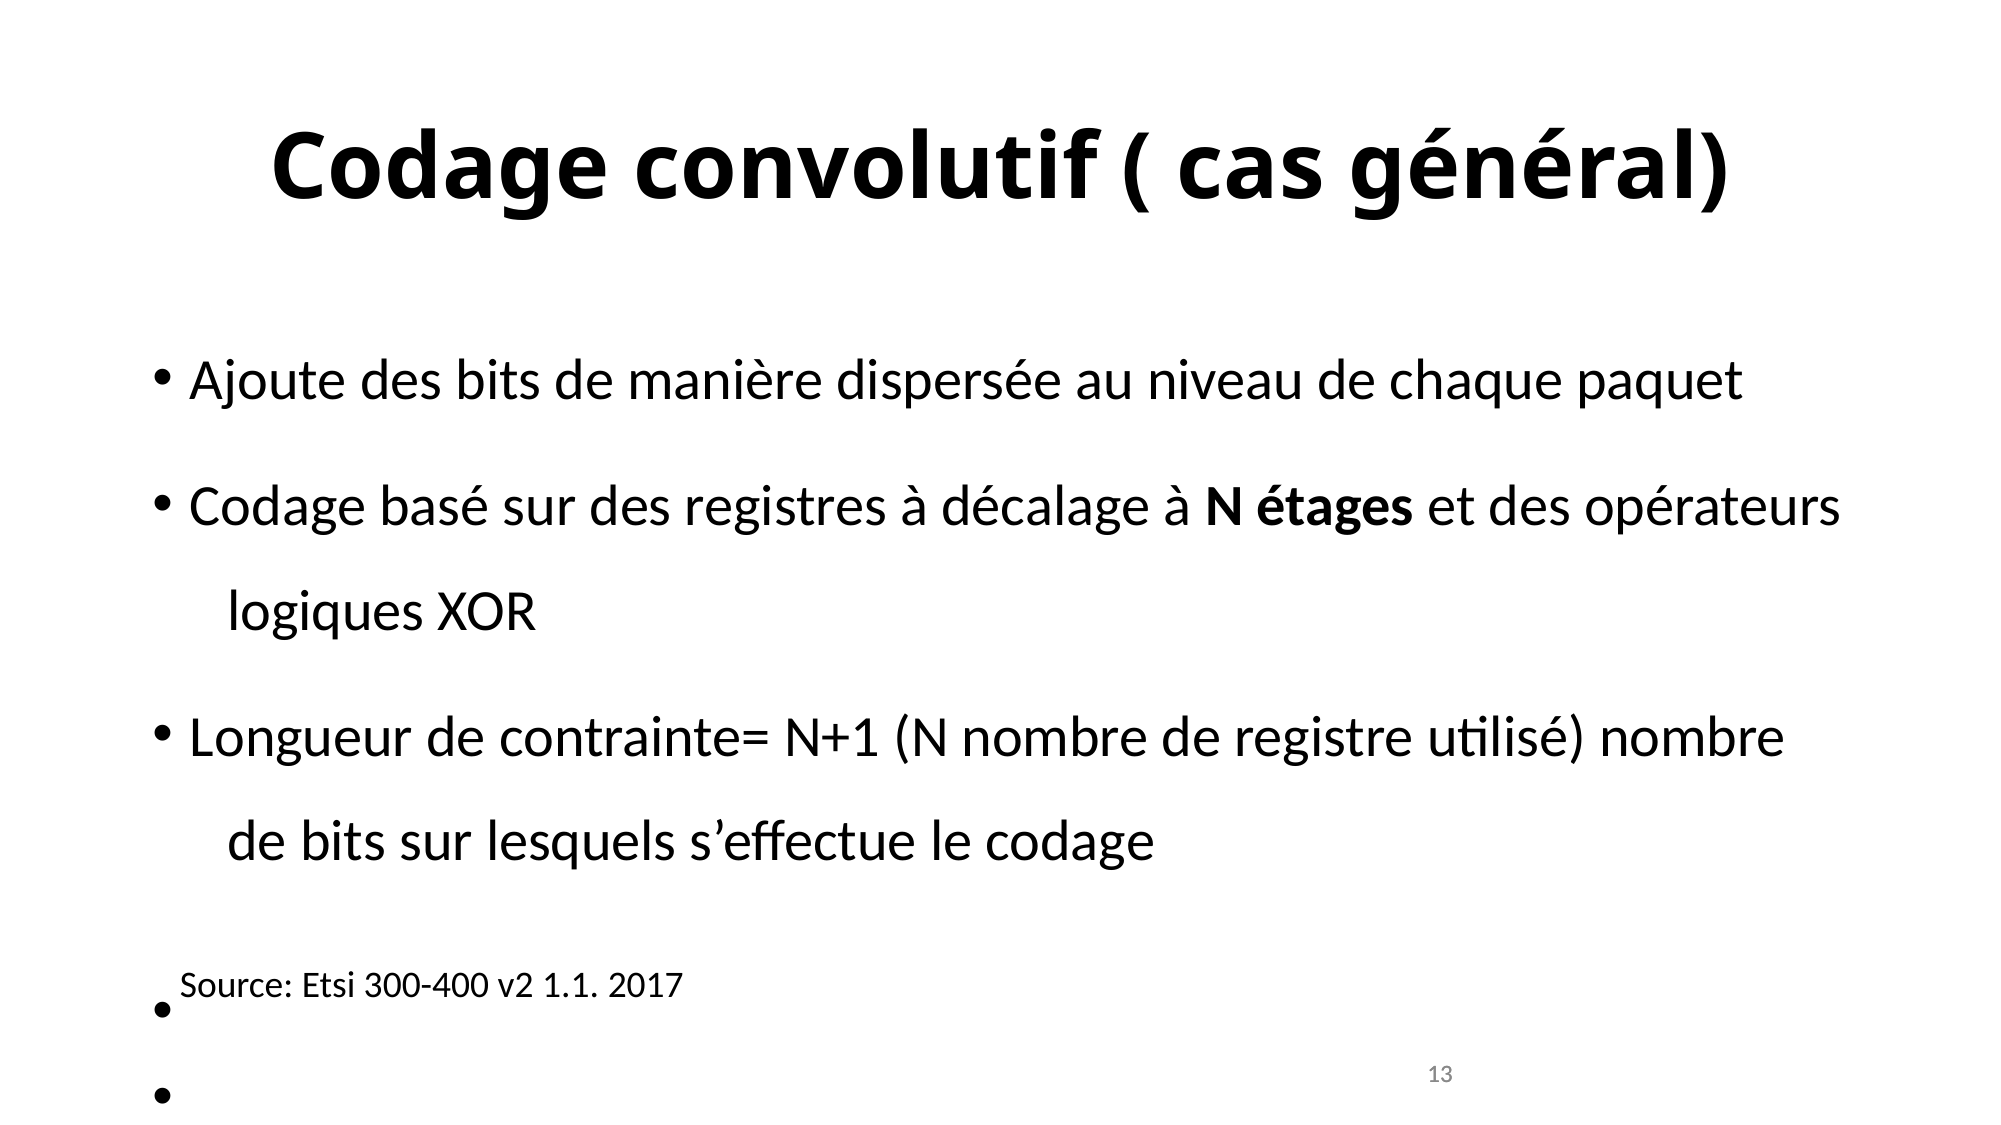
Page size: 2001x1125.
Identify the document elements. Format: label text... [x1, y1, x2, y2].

text_box [1412, 1042, 1863, 1103]
text_box Source: Etsi 300-400 v2 1.1. 2017 [164, 952, 805, 1014]
title Codage convolutif ( cas général) [137, 59, 1863, 278]
list Ajoute des bits de manière dispersée au niveau de chaque paquet Codage basé sur des registres à décalage à N étages et des opérateurs logiques XOR Longueur de contrainte= N+1 (N nombre de registre utilisé) nombre de bits sur lesquels s’effectue le codage [137, 299, 1863, 1014]
